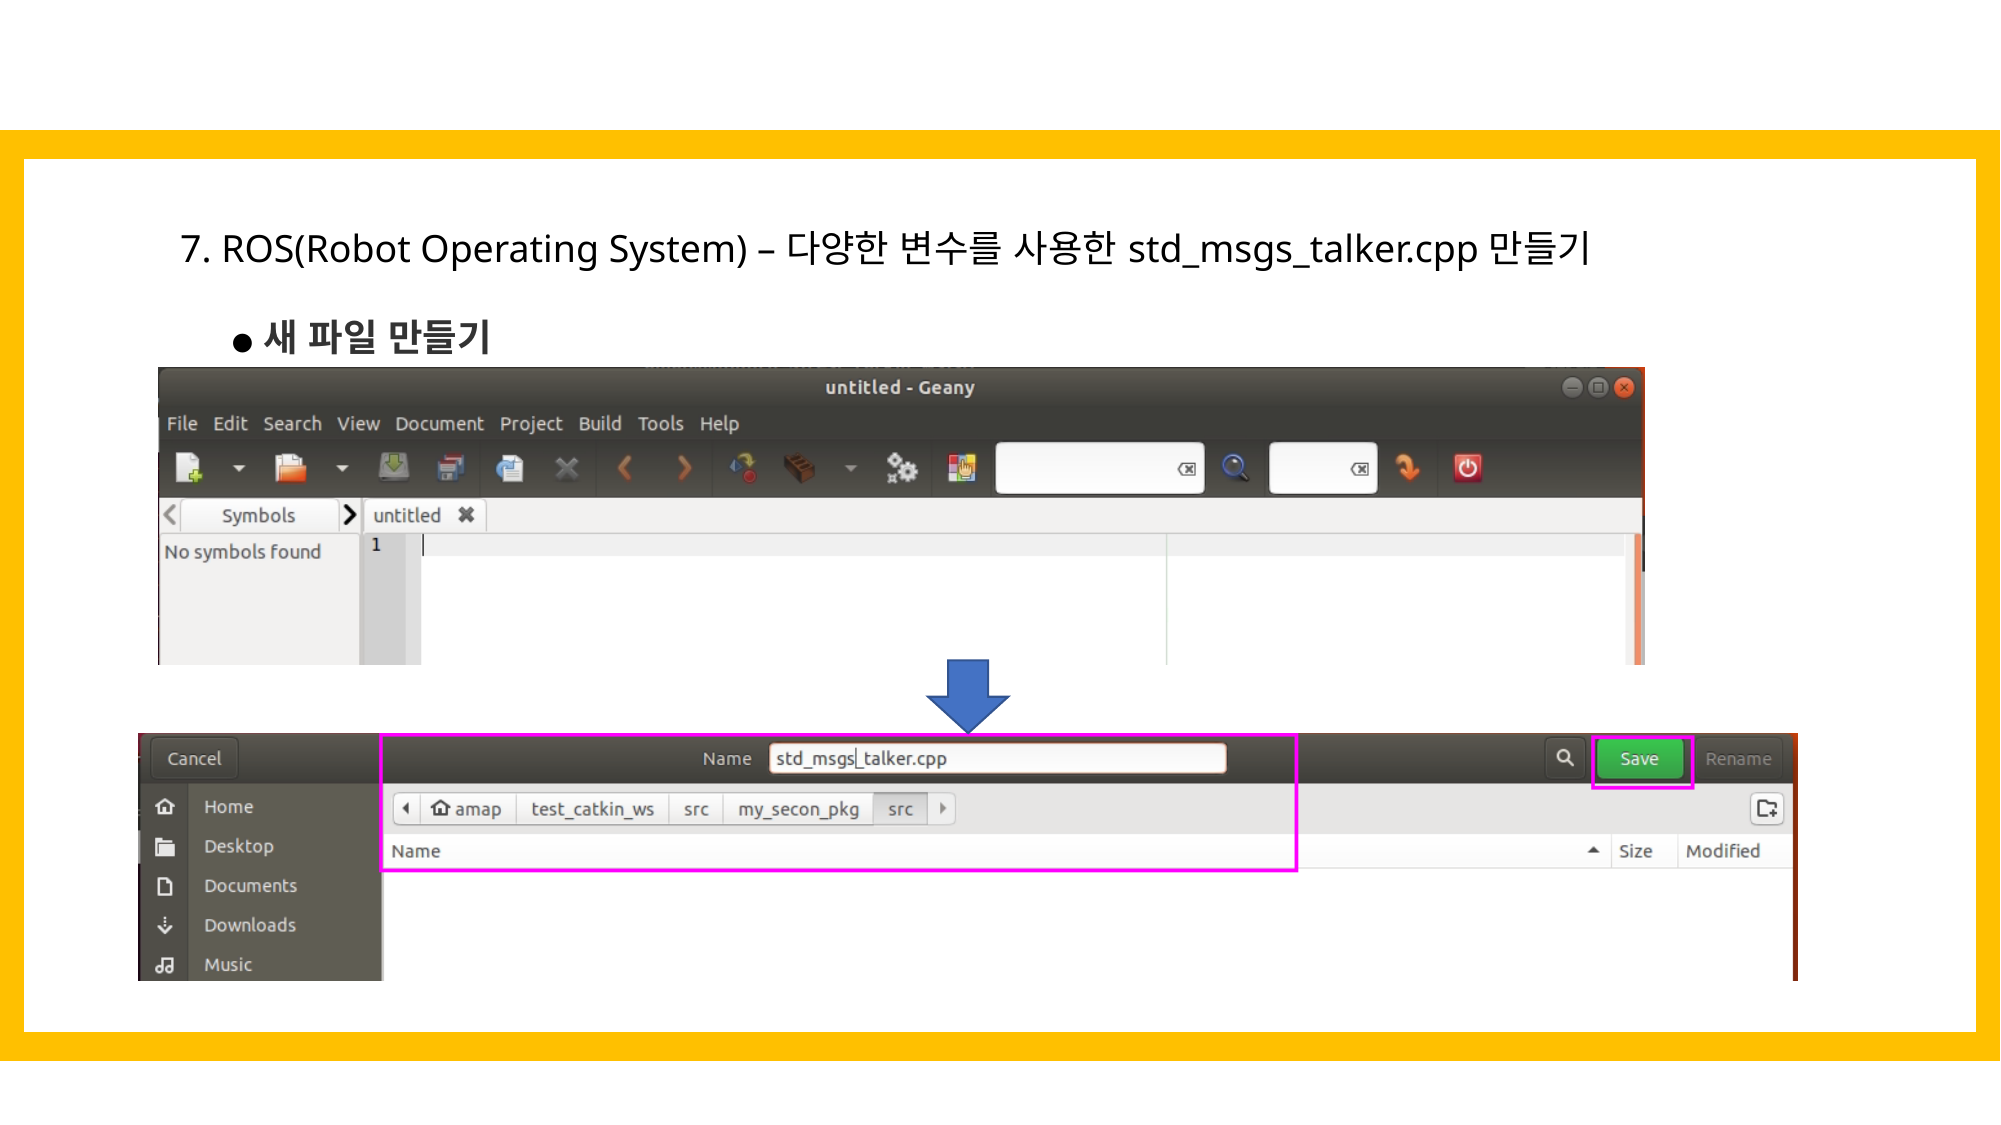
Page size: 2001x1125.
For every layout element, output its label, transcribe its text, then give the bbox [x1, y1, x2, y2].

text_box ● 새 파일 만들기 [217, 306, 1219, 367]
picture [138, 733, 1798, 981]
text_box 7. ROS(Robot Operating System) – 다양한 변수를 사용한 std_msgs_talker.cpp 만들기 [165, 217, 1771, 278]
picture [158, 367, 1645, 665]
text_box [928, 660, 1009, 734]
